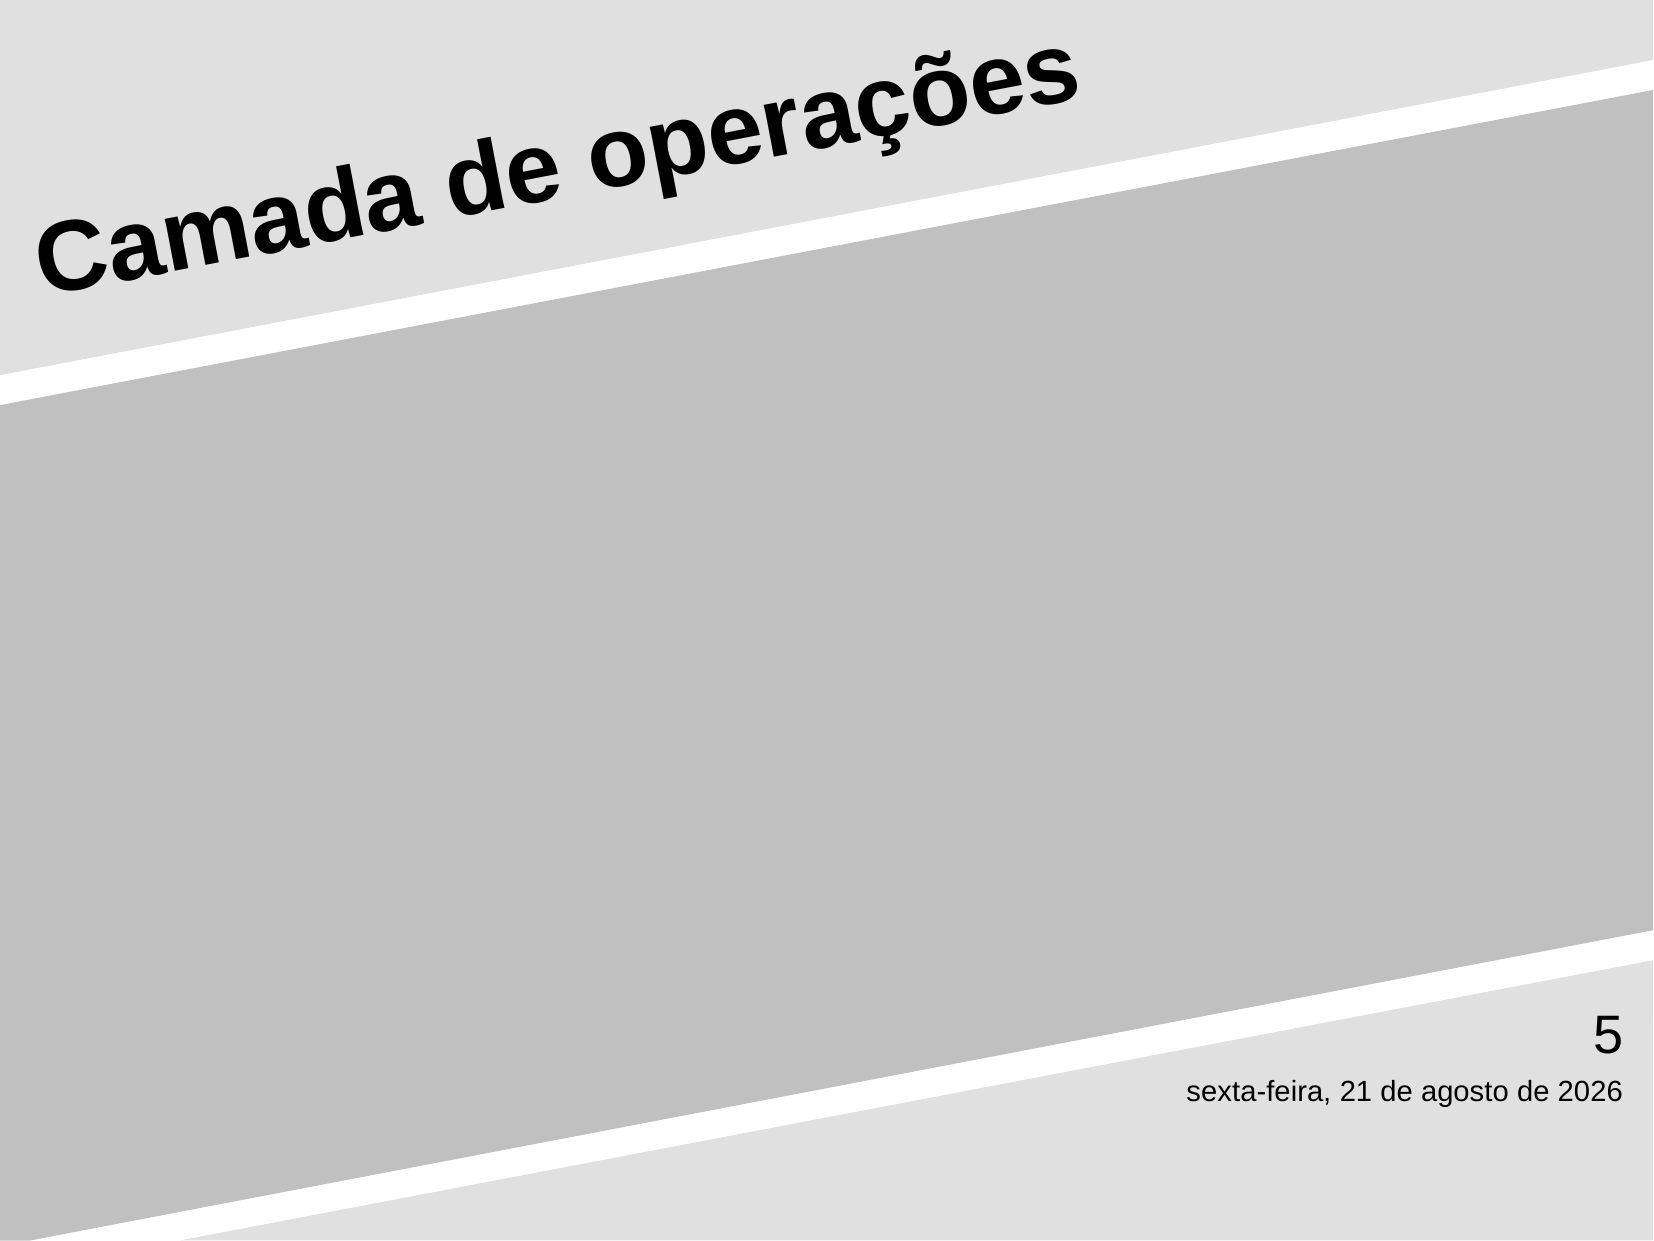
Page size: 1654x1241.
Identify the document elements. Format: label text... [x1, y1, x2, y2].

title Camada de operações [17, 0, 1518, 365]
